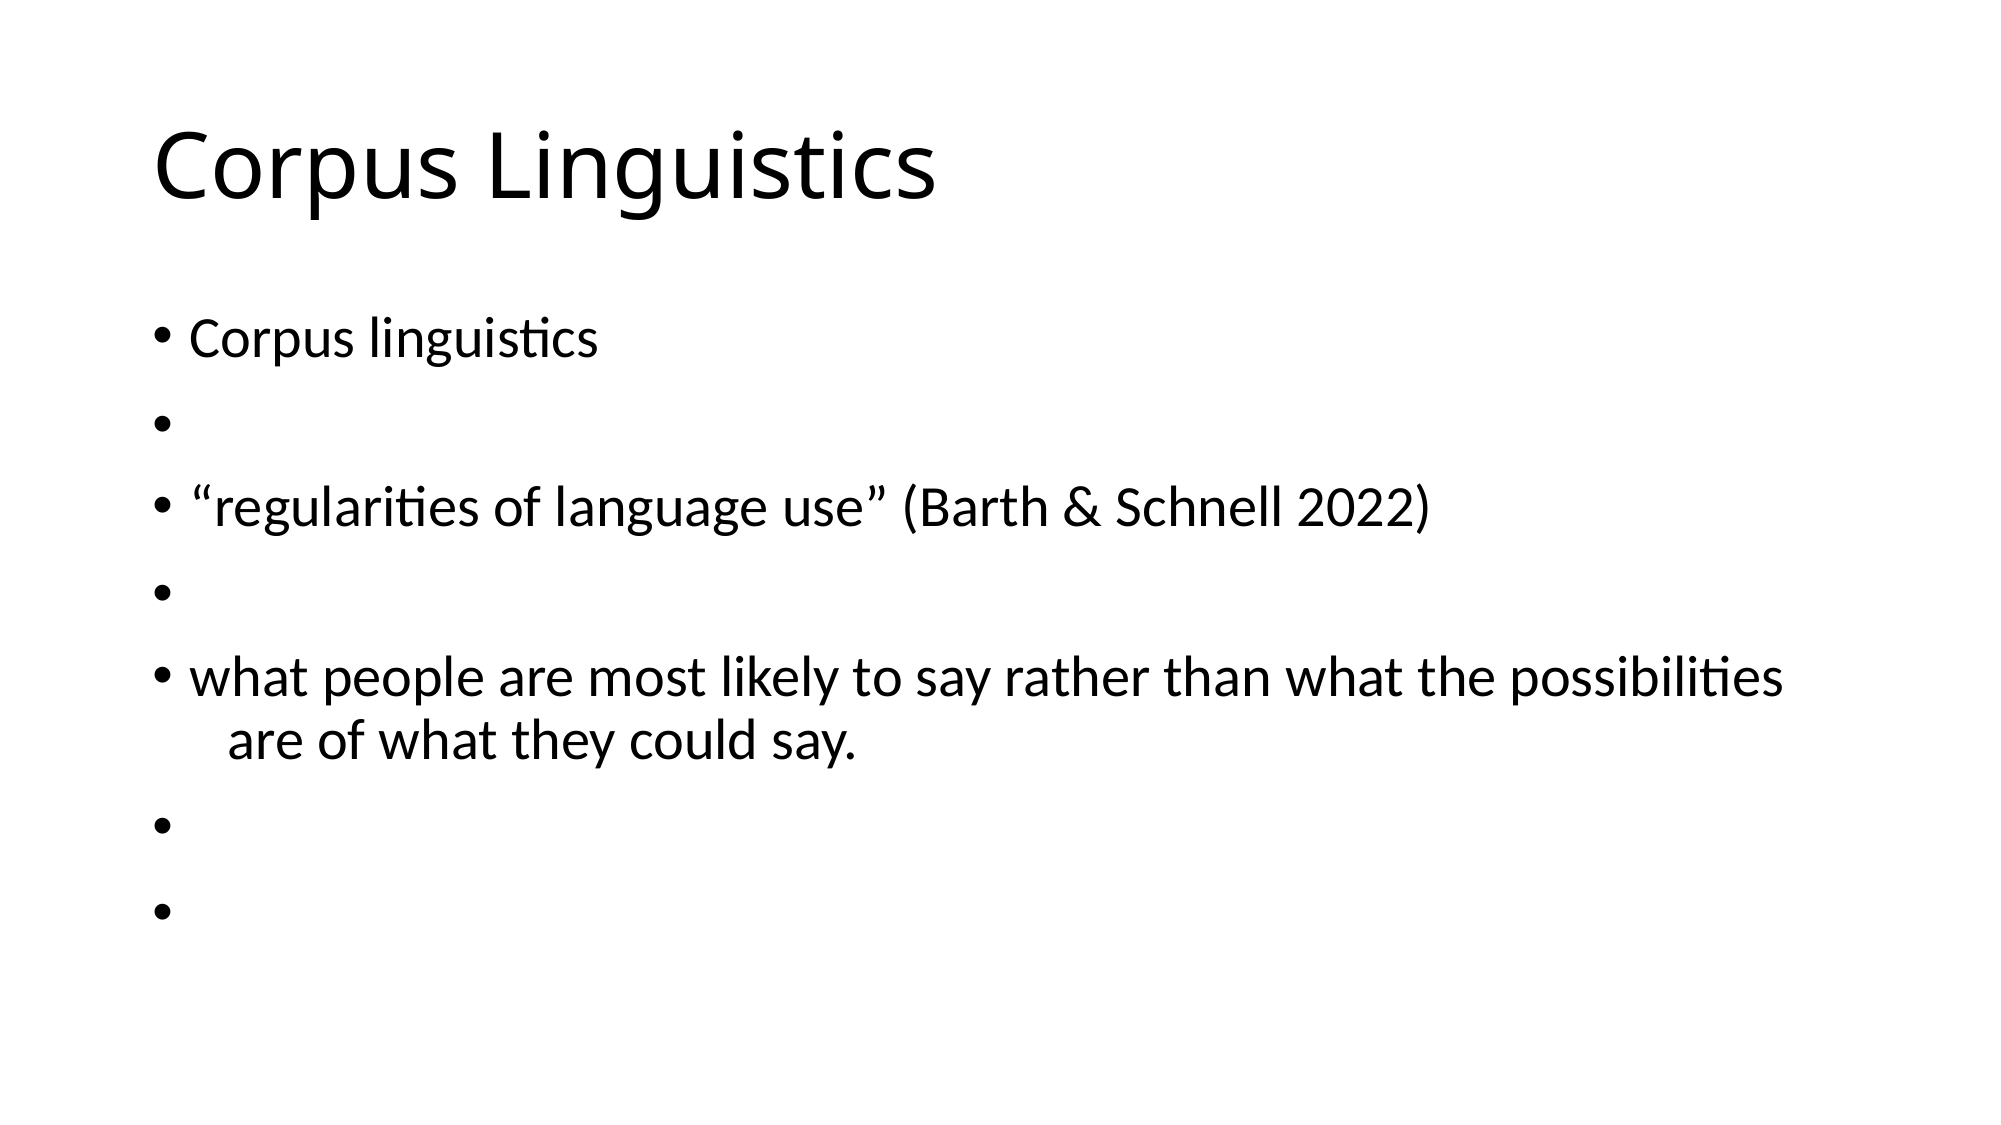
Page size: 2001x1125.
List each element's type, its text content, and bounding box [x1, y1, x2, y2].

list Corpus linguistics “regularities of language use” (Barth & Schnell 2022) what people are most likely to say rather than what the possibilities are of what they could say. [137, 299, 1863, 1014]
title Corpus Linguistics [137, 59, 1863, 278]
